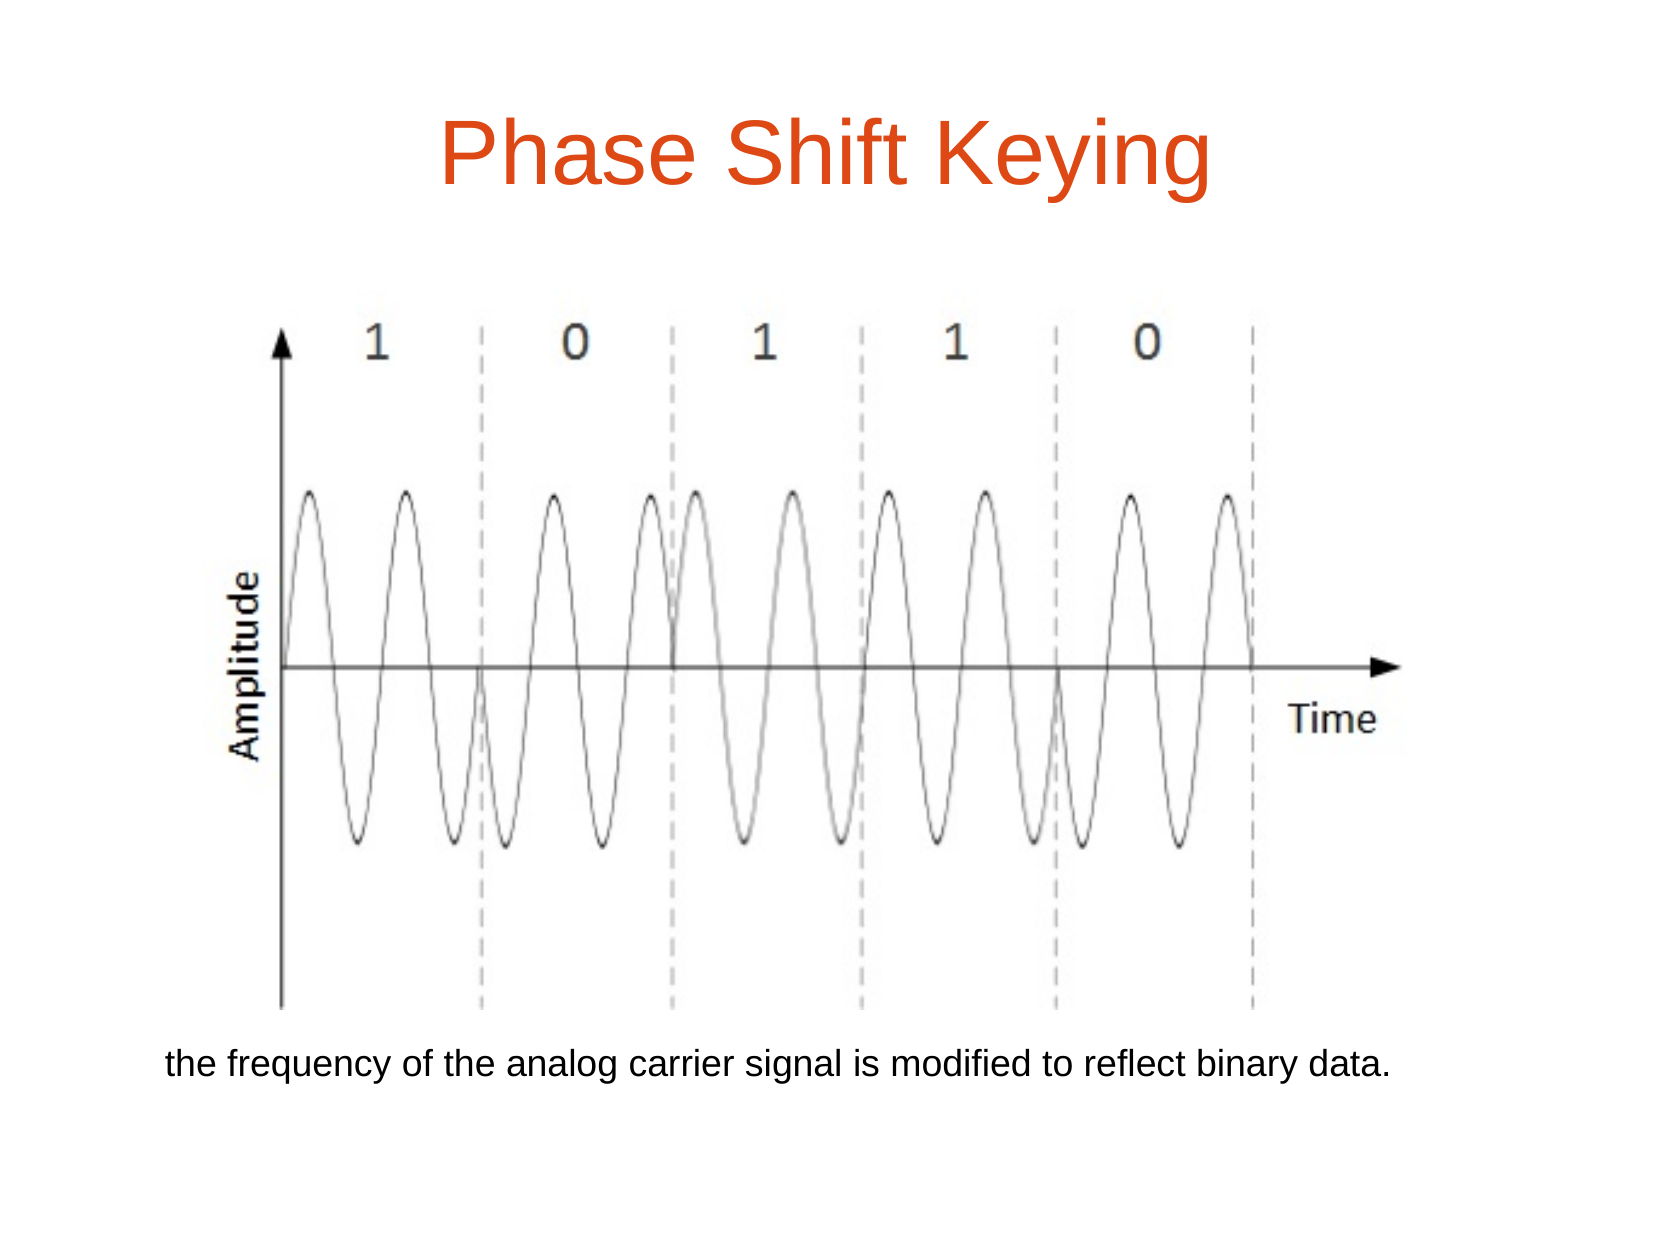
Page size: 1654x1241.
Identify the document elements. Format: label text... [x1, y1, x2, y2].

title Phase Shift Keying [82, 49, 1571, 257]
text_box the frequency of the analog carrier signal is modified to reflect binary data. [150, 1035, 1411, 1164]
picture [203, 290, 1451, 1010]
